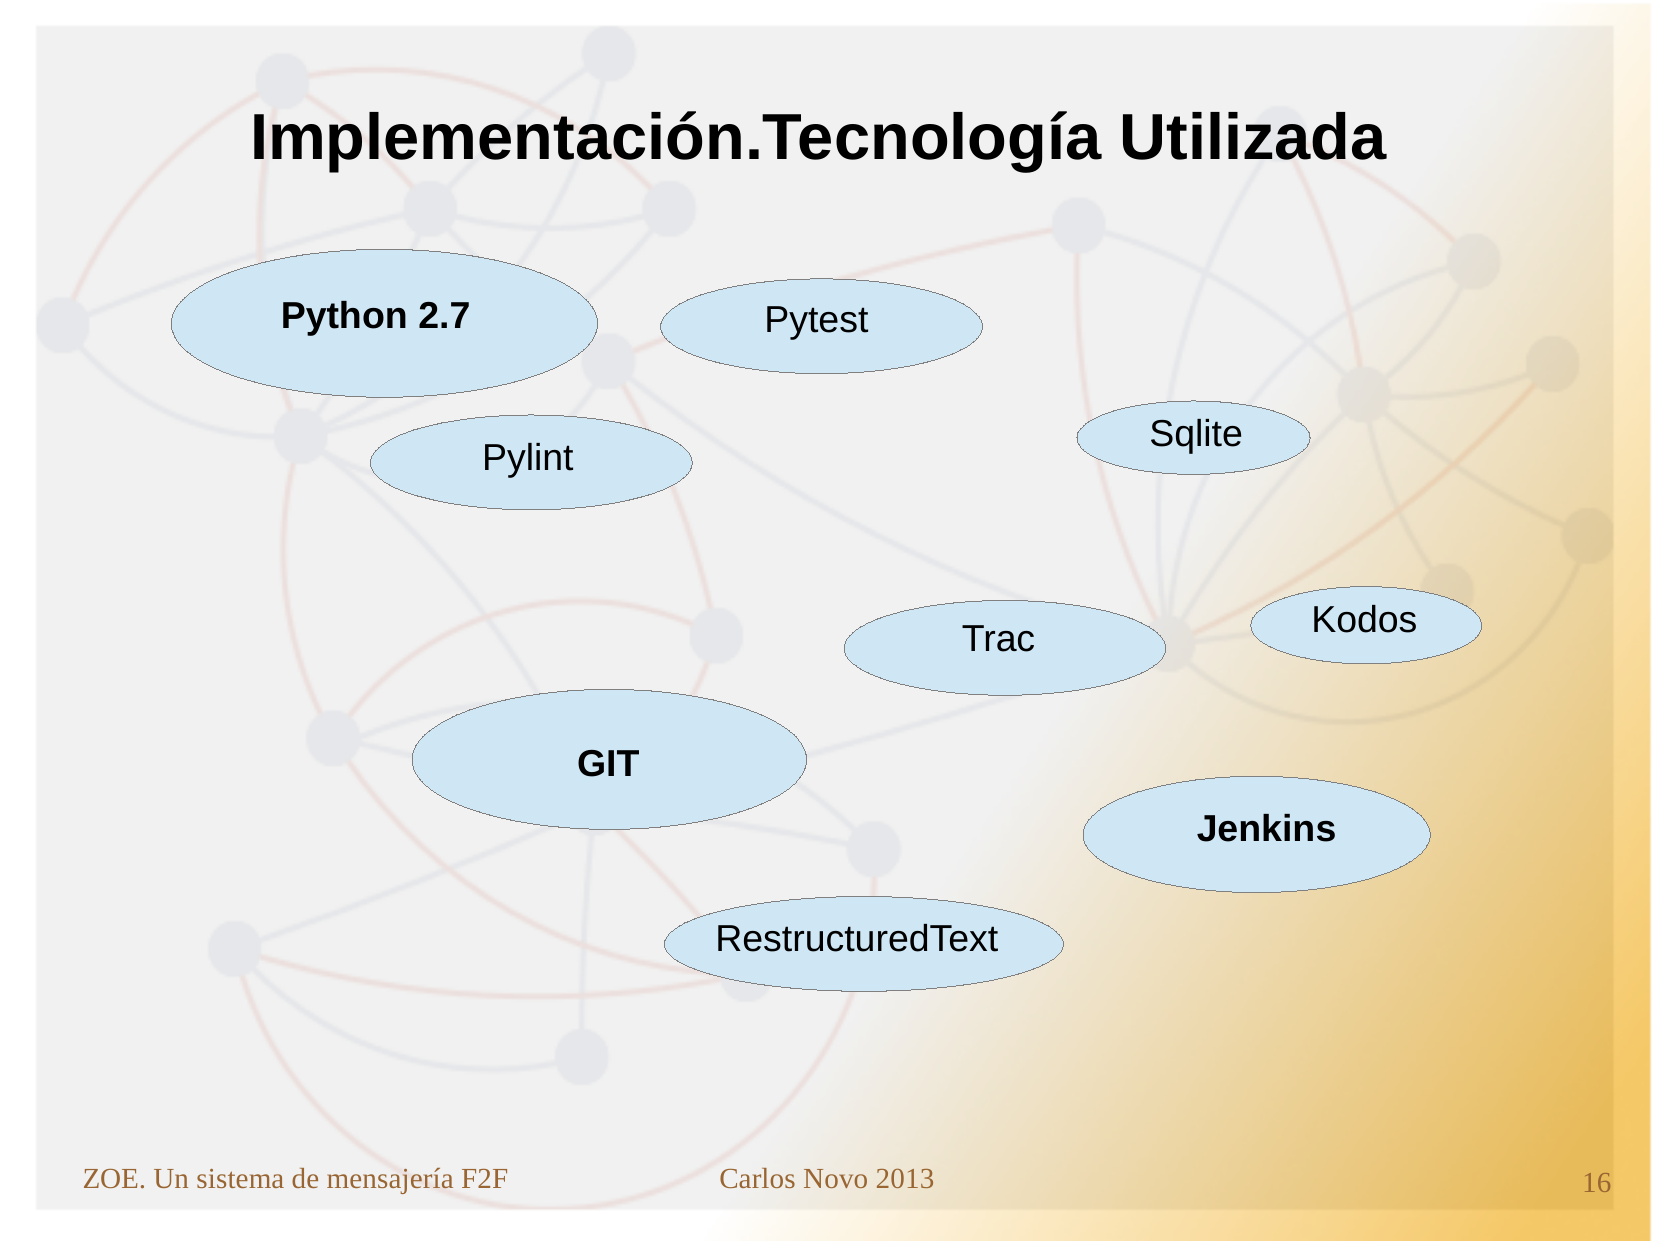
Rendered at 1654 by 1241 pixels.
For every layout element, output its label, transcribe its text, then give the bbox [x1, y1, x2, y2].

text_box [412, 689, 807, 830]
text_box [1140, 400, 1247, 405]
text_box Pylint [467, 428, 589, 486]
text_box [1250, 593, 1482, 664]
text_box Pytest [749, 290, 884, 348]
text_box [1076, 406, 1311, 475]
text_box Jenkins [1182, 800, 1352, 857]
text_box [1083, 776, 1431, 893]
text_box [1318, 586, 1414, 590]
text_box [844, 600, 1166, 696]
text_box Kodos [1296, 590, 1433, 648]
text_box Sqlite [1134, 405, 1258, 463]
subtitle Implementación.Tecnología Utilizada [91, 92, 1547, 182]
text_box [664, 912, 1064, 992]
text_box GIT [562, 734, 655, 792]
text_box Python 2.7 [265, 286, 486, 372]
picture [0, 0, 1654, 1241]
text_box [171, 249, 598, 398]
text_box [370, 414, 693, 510]
text_box [660, 278, 983, 374]
text_box RestructuredText [700, 910, 1014, 968]
text_box [724, 896, 1004, 910]
text_box Trac [947, 610, 1051, 668]
